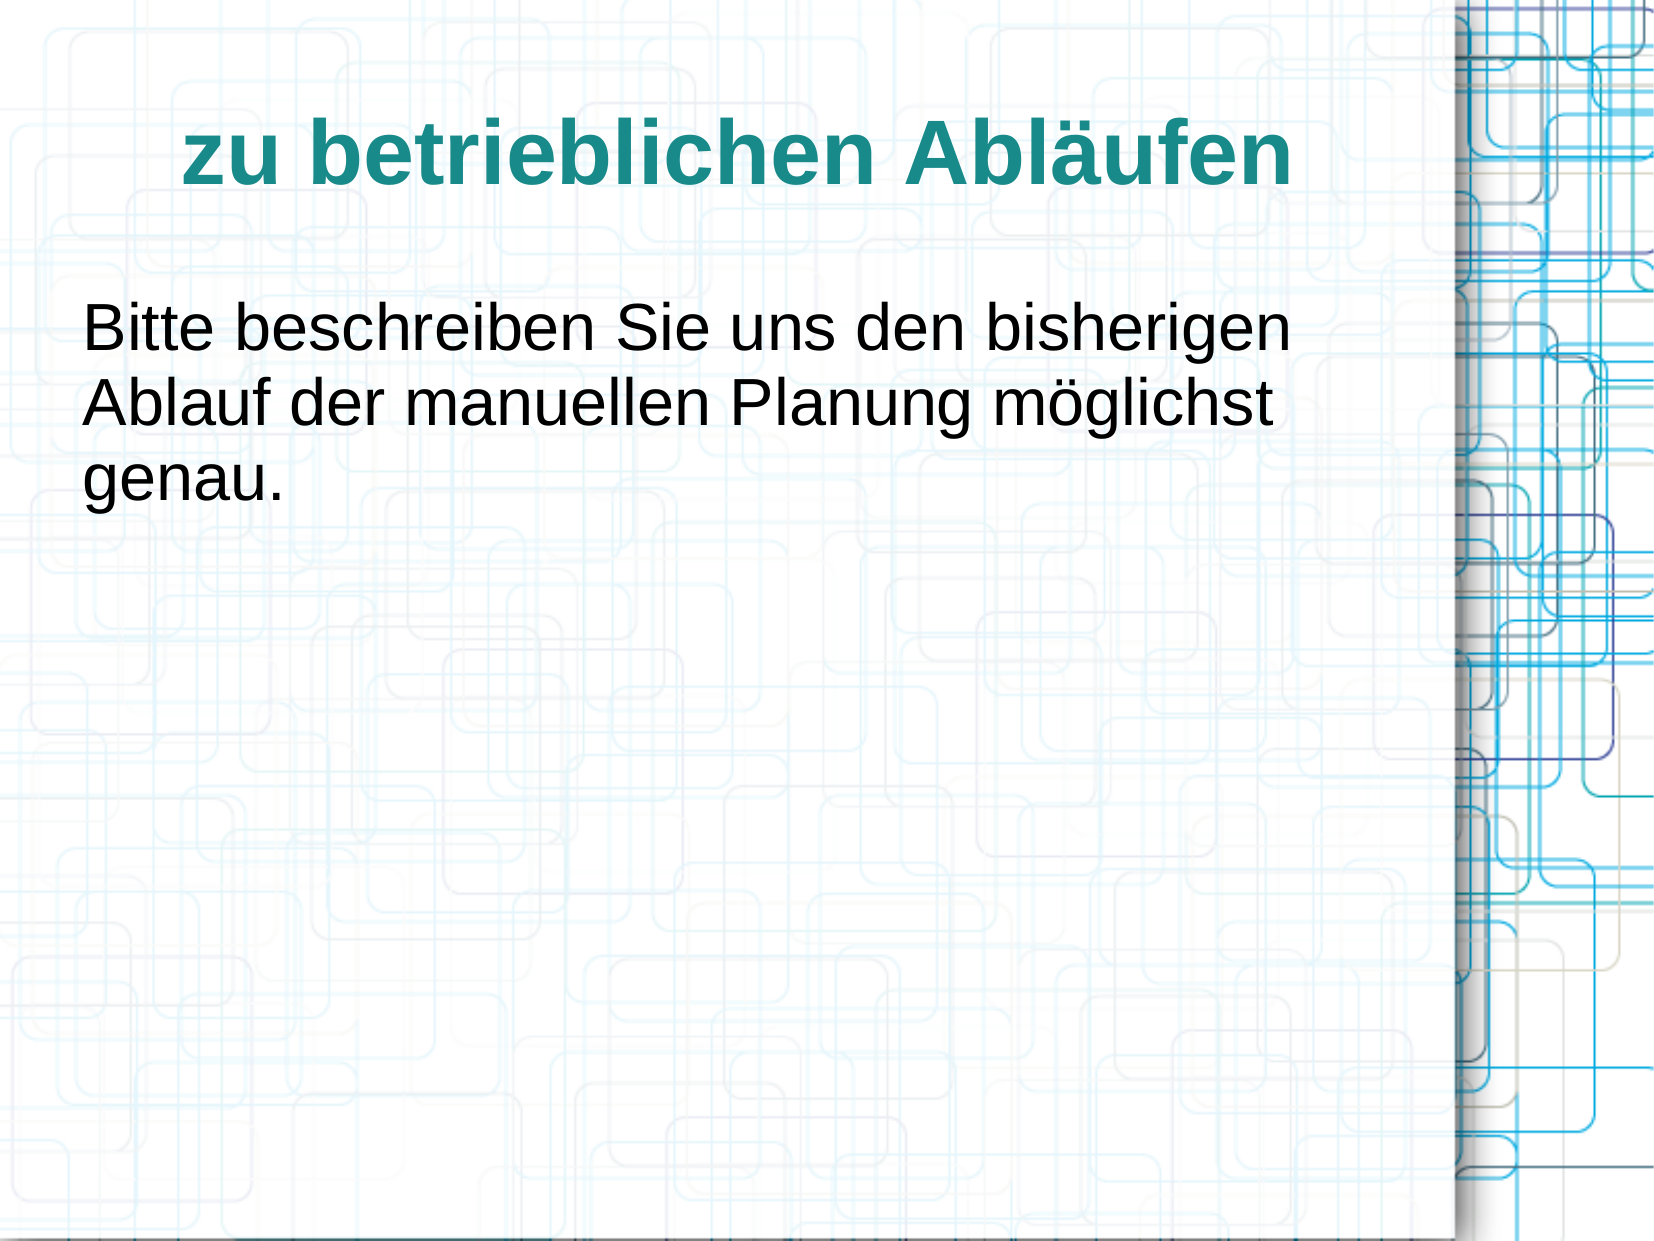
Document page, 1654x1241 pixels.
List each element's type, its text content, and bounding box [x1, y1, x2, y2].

title zu betrieblichen Abläufen [59, 49, 1418, 257]
picture [0, 0, 1654, 1241]
list Bitte beschreiben Sie uns den bisherigen Ablauf der manuellen Planung möglichst genau. [82, 290, 1418, 1141]
